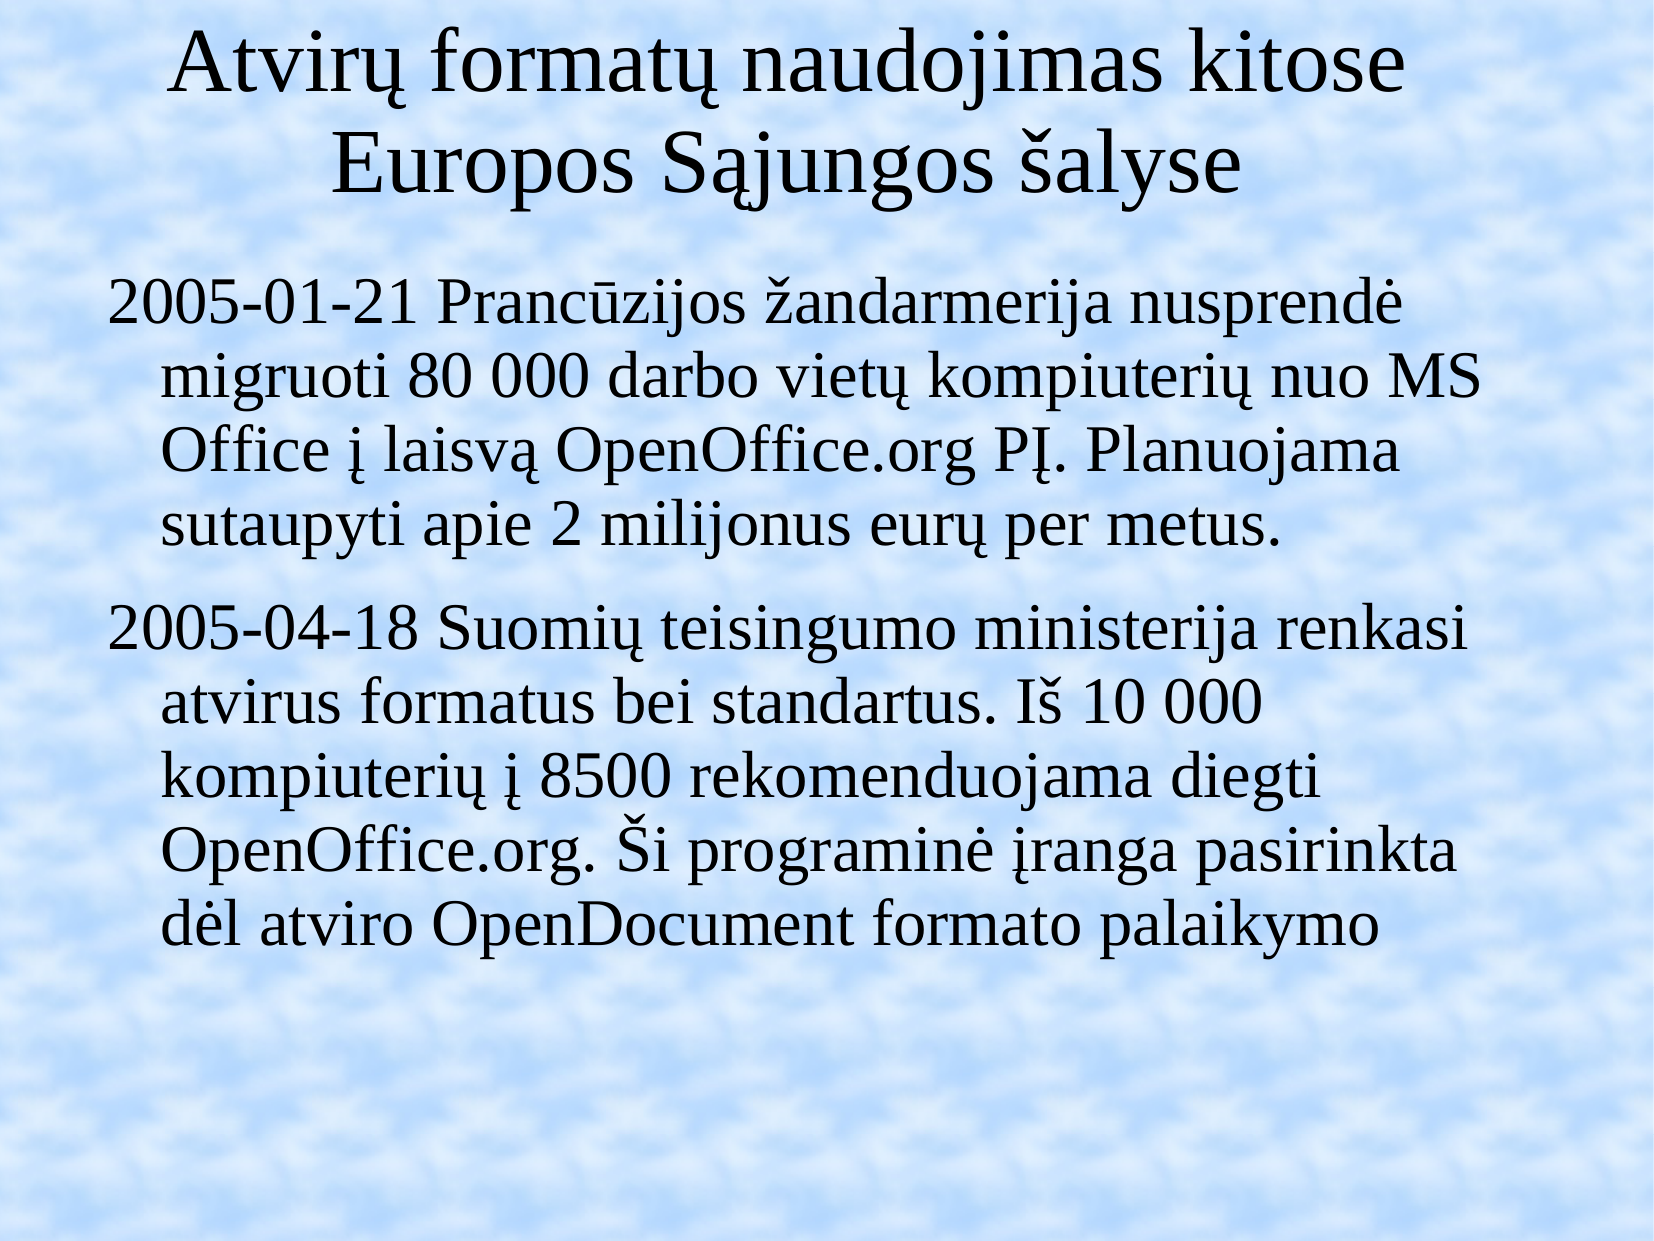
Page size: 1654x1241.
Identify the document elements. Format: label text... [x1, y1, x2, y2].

picture [0, 0, 1654, 1241]
title Atvirų formatų naudojimas kitose Europos Sąjungos šalyse [81, 0, 1494, 223]
list 2005-01-21 Prancūzijos žandarmerija nusprendė migruoti 80 000 darbo vietų kompiuterių nuo MS Office į laisvą OpenOffice.org PĮ. Planuojama sutaupyti apie 2 milijonus eurų per metus. 2005-04-18 Suomių teisingumo ministerija renkasi atvirus formatus bei standartus. Iš 10 000 kompiuterių į 8500 rekomenduojama diegti OpenOffice.org. Ši programinė įranga pasirinkta dėl atviro OpenDocument formato palaikymo [90, 263, 1540, 1083]
